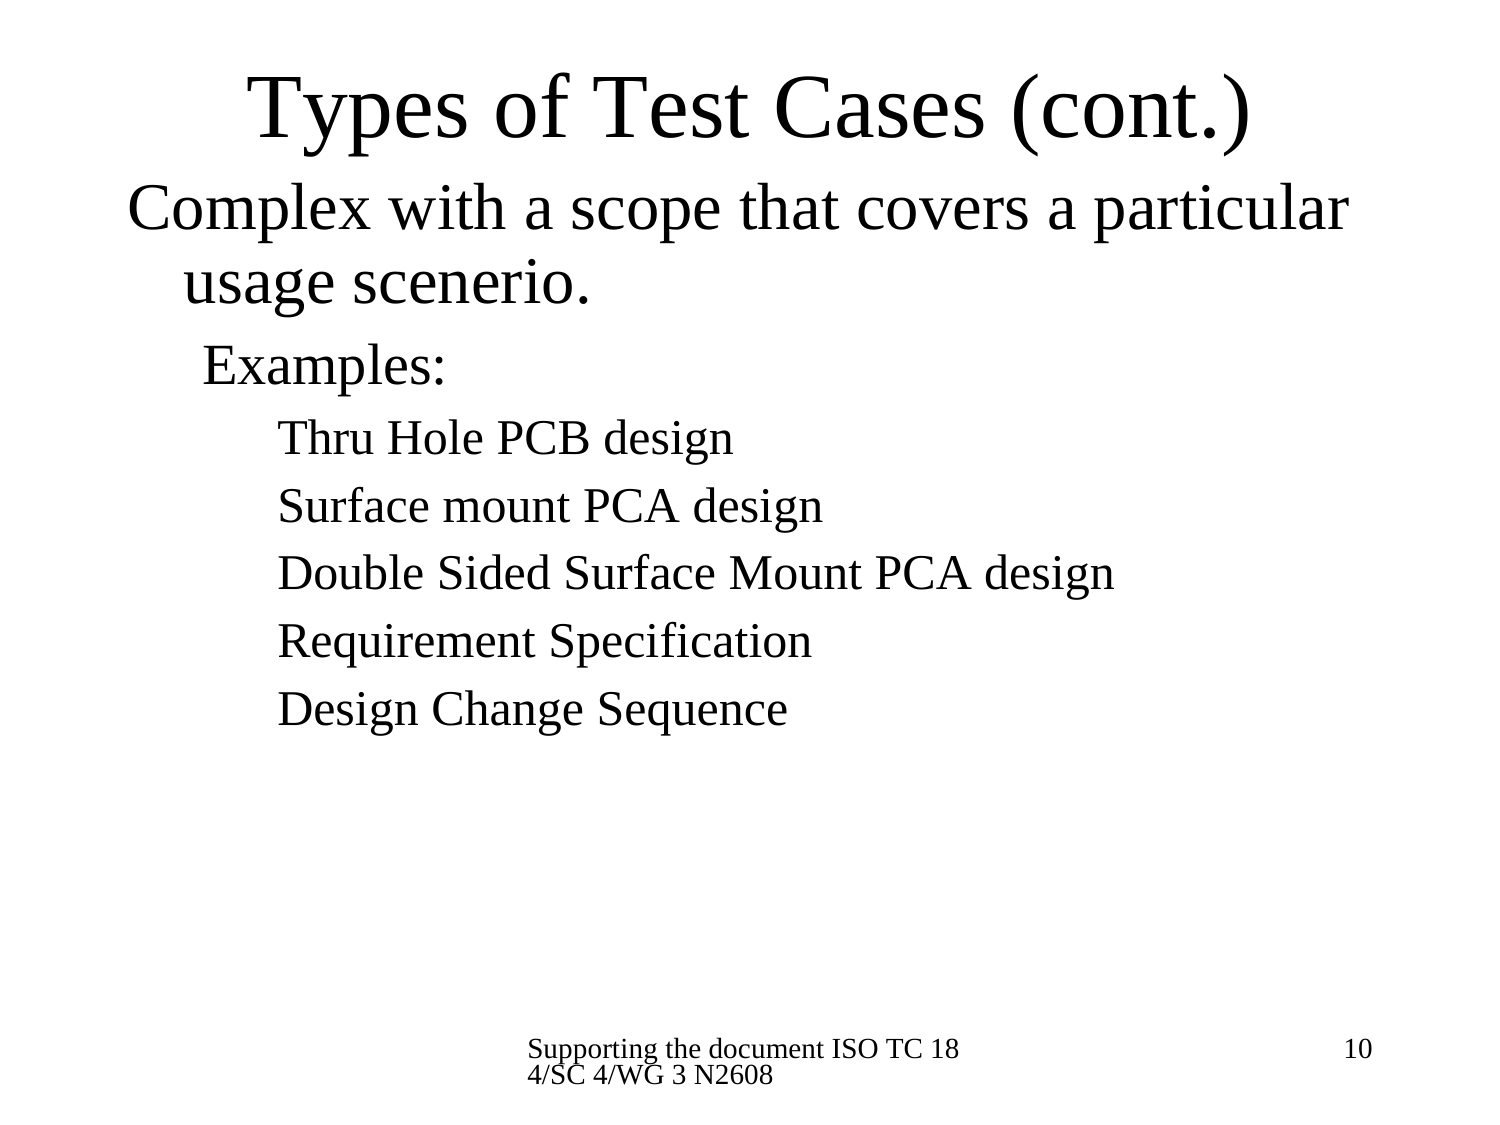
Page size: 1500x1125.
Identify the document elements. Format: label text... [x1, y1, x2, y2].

title Types of Test Cases (cont.) [112, 12, 1388, 162]
list Complex with a scope that covers a particular usage scenerio. Examples: Thru Hole PCB design Surface mount PCA design Double Sided Surface Mount PCA design Requirement Specification Design Change Sequence [112, 162, 1388, 838]
